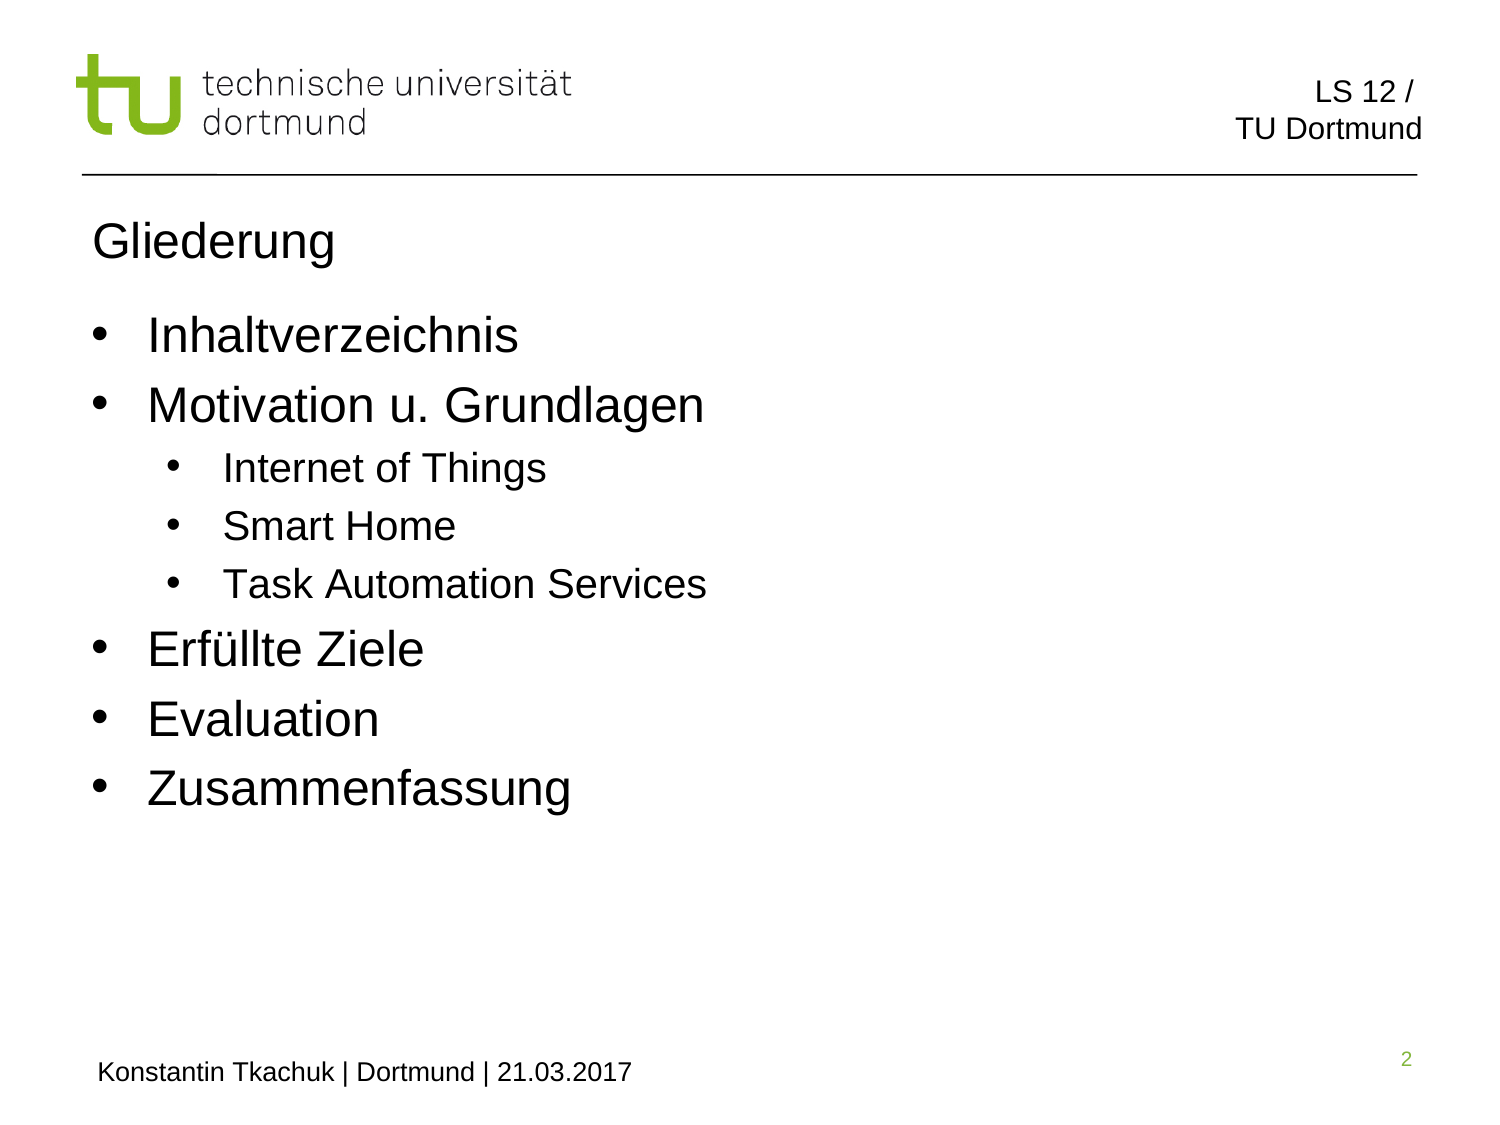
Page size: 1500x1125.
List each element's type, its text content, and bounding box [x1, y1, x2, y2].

list Inhaltverzeichnis Motivation u. Grundlagen Internet of Things Smart Home Task Automation Services Erfüllte Ziele Evaluation Zusammenfassung [76, 295, 1410, 956]
text_box Konstantin Tkachuk | Dortmund | 21.03.2017 [82, 1046, 733, 1083]
picture [76, 54, 573, 145]
title Gliederung [77, 183, 1411, 295]
